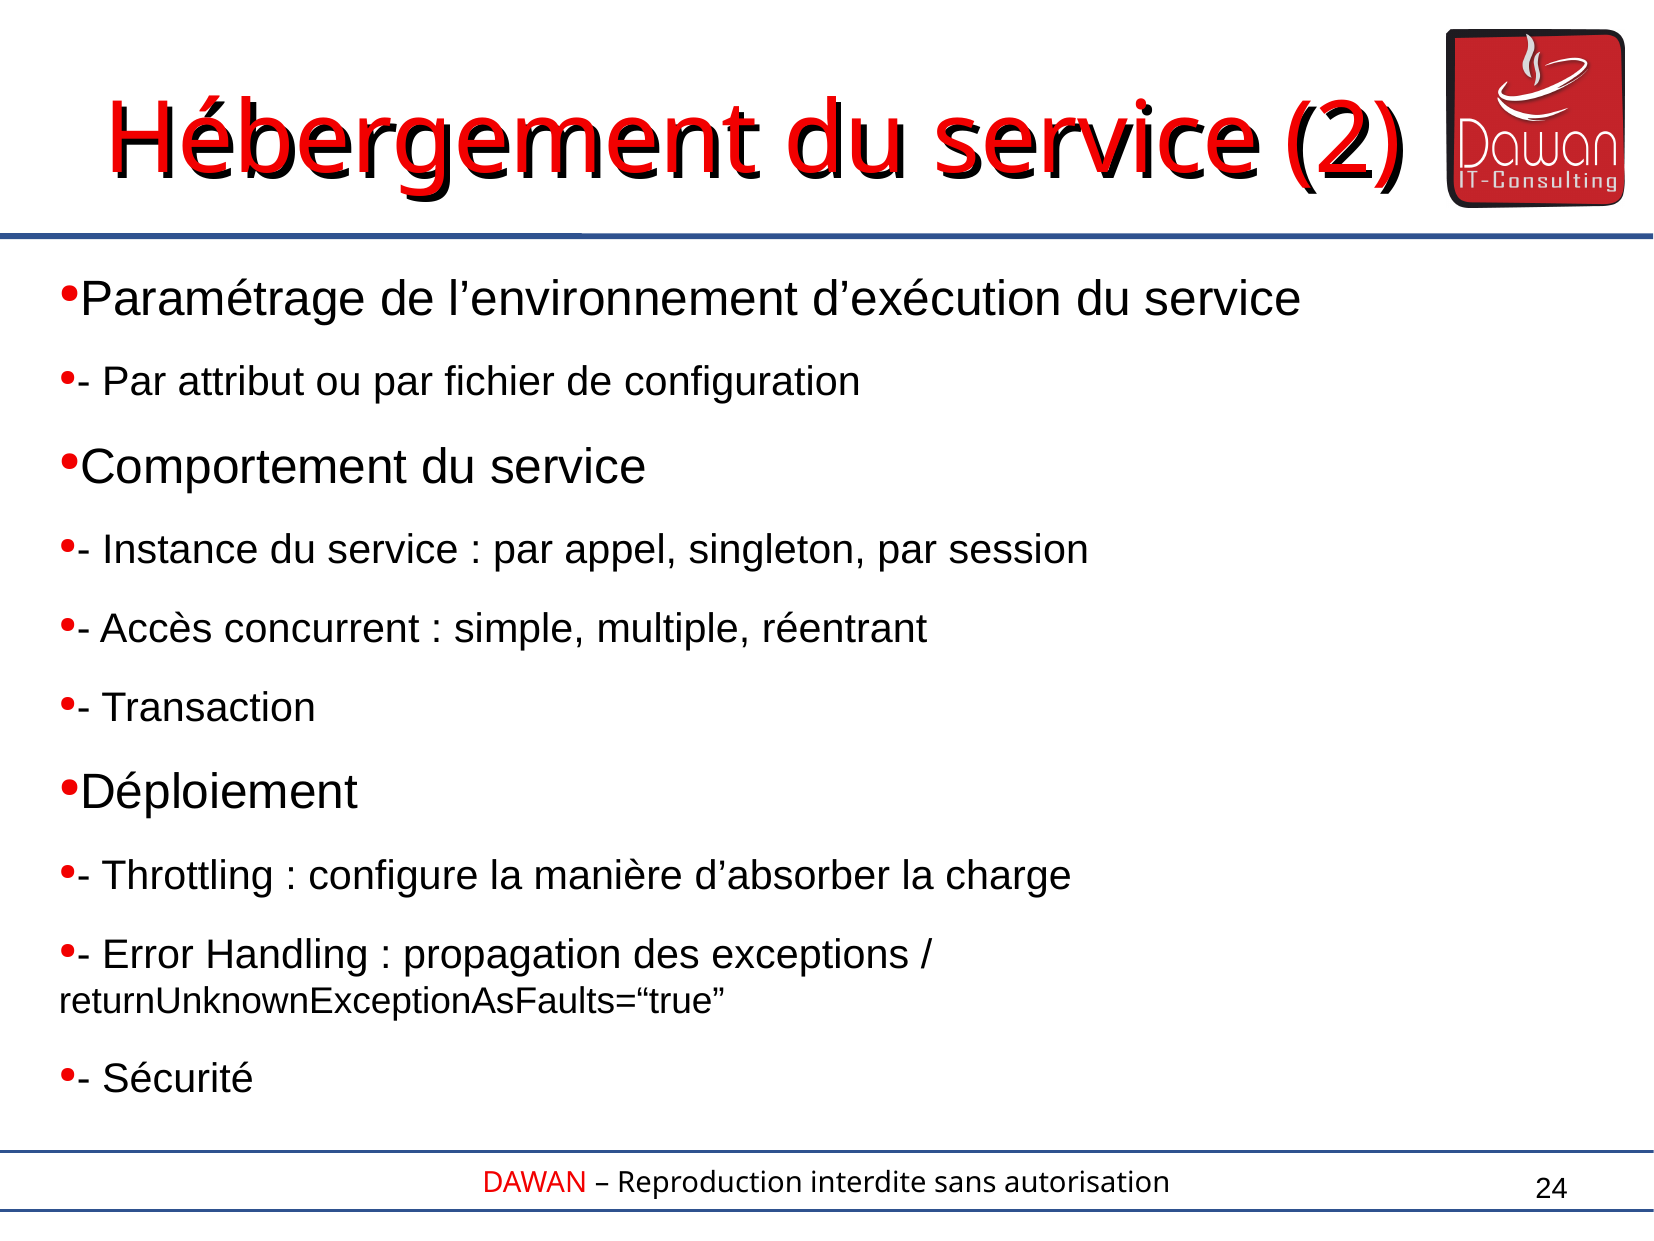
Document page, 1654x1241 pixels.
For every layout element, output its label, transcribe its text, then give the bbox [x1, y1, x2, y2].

list Paramétrage de l’environnement d’exécution du service - Par attribut ou par fichier de configuration Comportement du service - Instance du service : par appel, singleton, par session - Accès concurrent : simple, multiple, réentrant - Transaction Déploiement - Throttling : configure la manière d’absorber la charge - Error Handling : propagation des exceptions / returnUnknownExceptionAsFaults=“true” - Sécurité [59, 265, 1595, 1109]
text_box [1535, 1169, 1595, 1234]
title Hébergement du service (2) [59, 29, 1447, 237]
